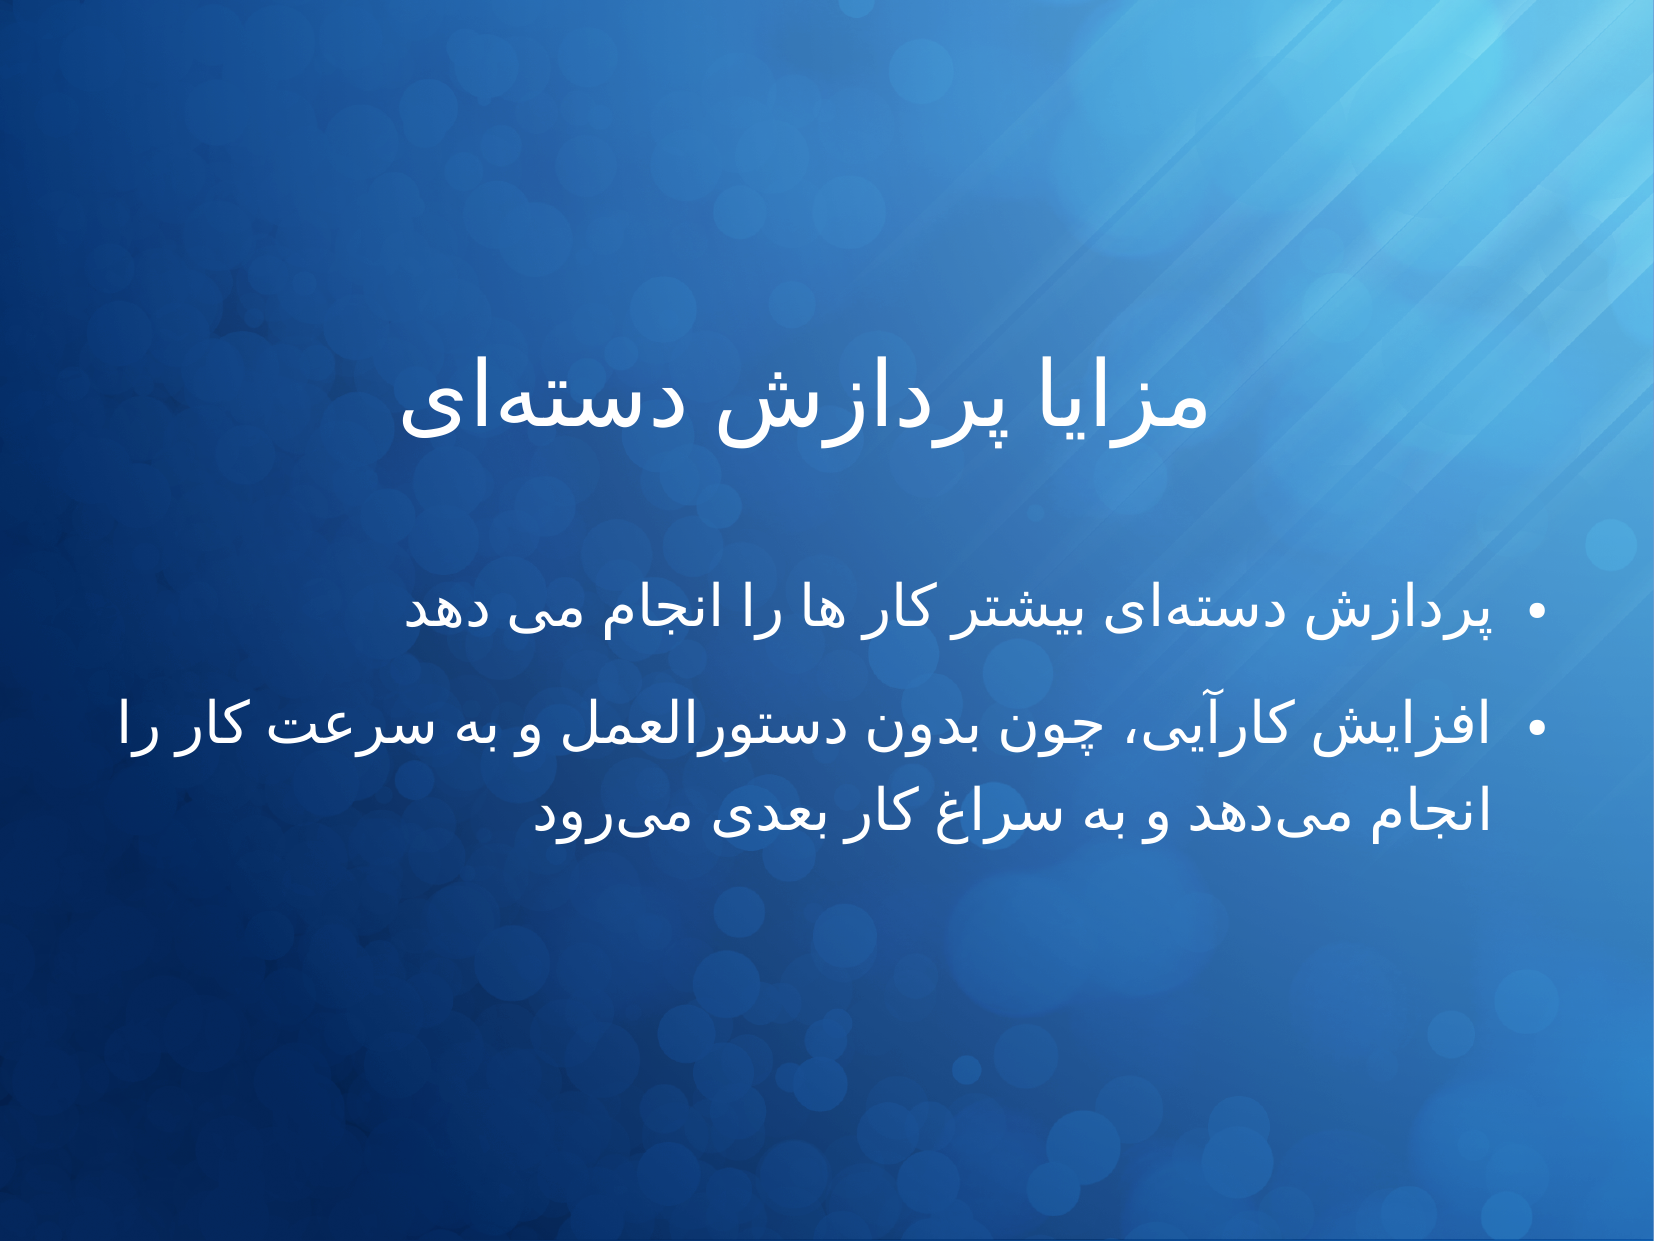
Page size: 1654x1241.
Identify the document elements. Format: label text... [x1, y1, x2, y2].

picture [0, 0, 1654, 1241]
list پردازش دسته‌ای بیشتر کار ها را انجام می دهد افزایش کارآیی، چون بدون دستورالعمل و به سرعت کار را انجام می‌دهد و به سراغ کار بعدی می‌رود [112, 562, 1566, 1088]
title مزایا پردازش دسته‌ای [112, 319, 1501, 488]
